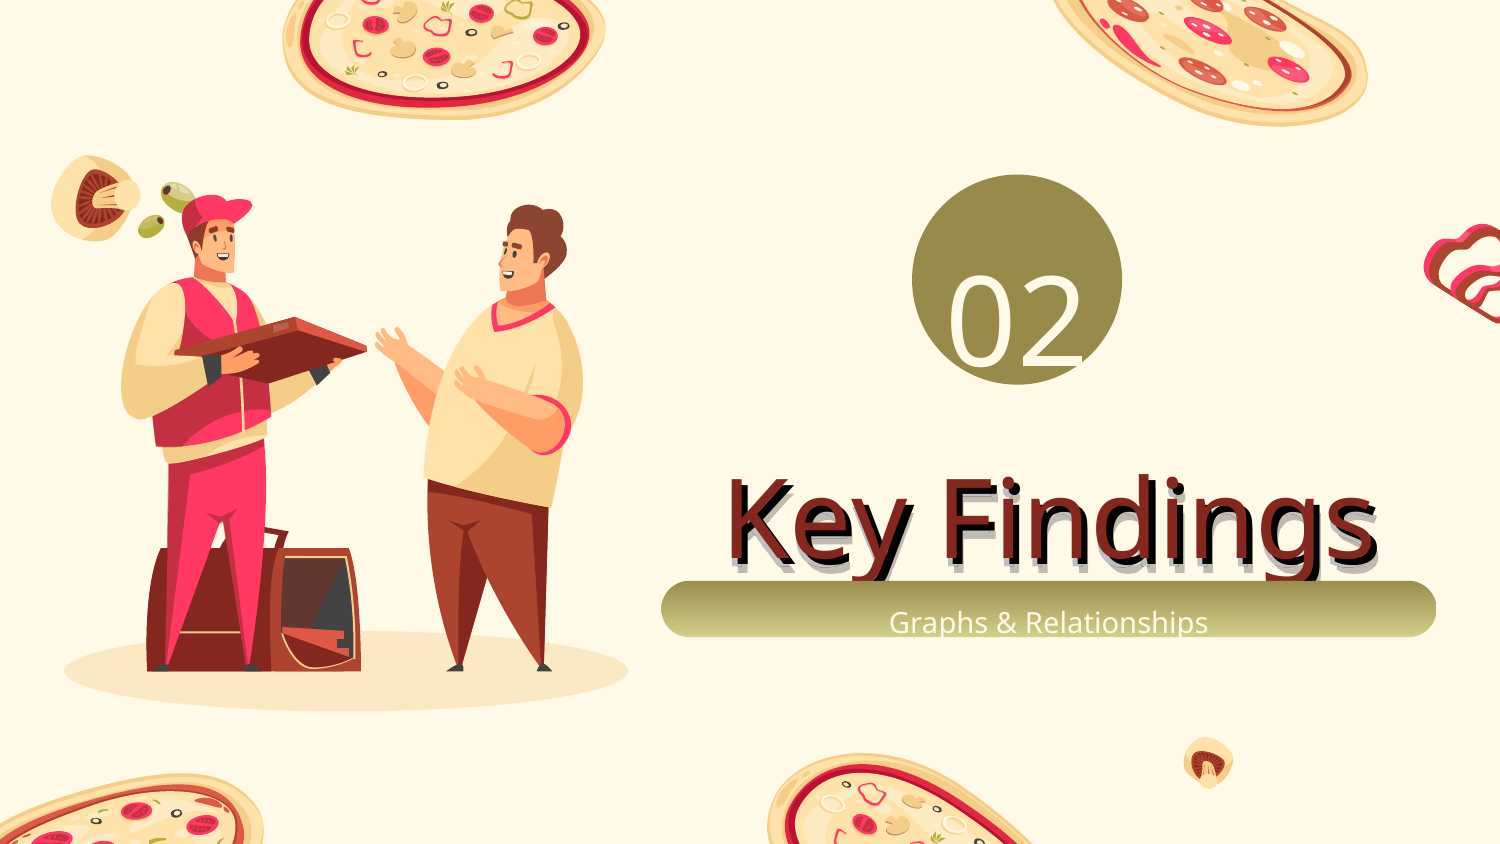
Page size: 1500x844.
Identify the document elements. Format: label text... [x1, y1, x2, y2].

text_box [64, 194, 629, 712]
text_box [926, 174, 1108, 226]
text_box [969, 353, 992, 358]
title Key Findings [635, 433, 1463, 530]
title 02 [900, 226, 1134, 353]
text_box Graphs & Relationships [661, 580, 1437, 638]
text_box [941, 353, 1077, 385]
text_box [1037, 353, 1093, 363]
